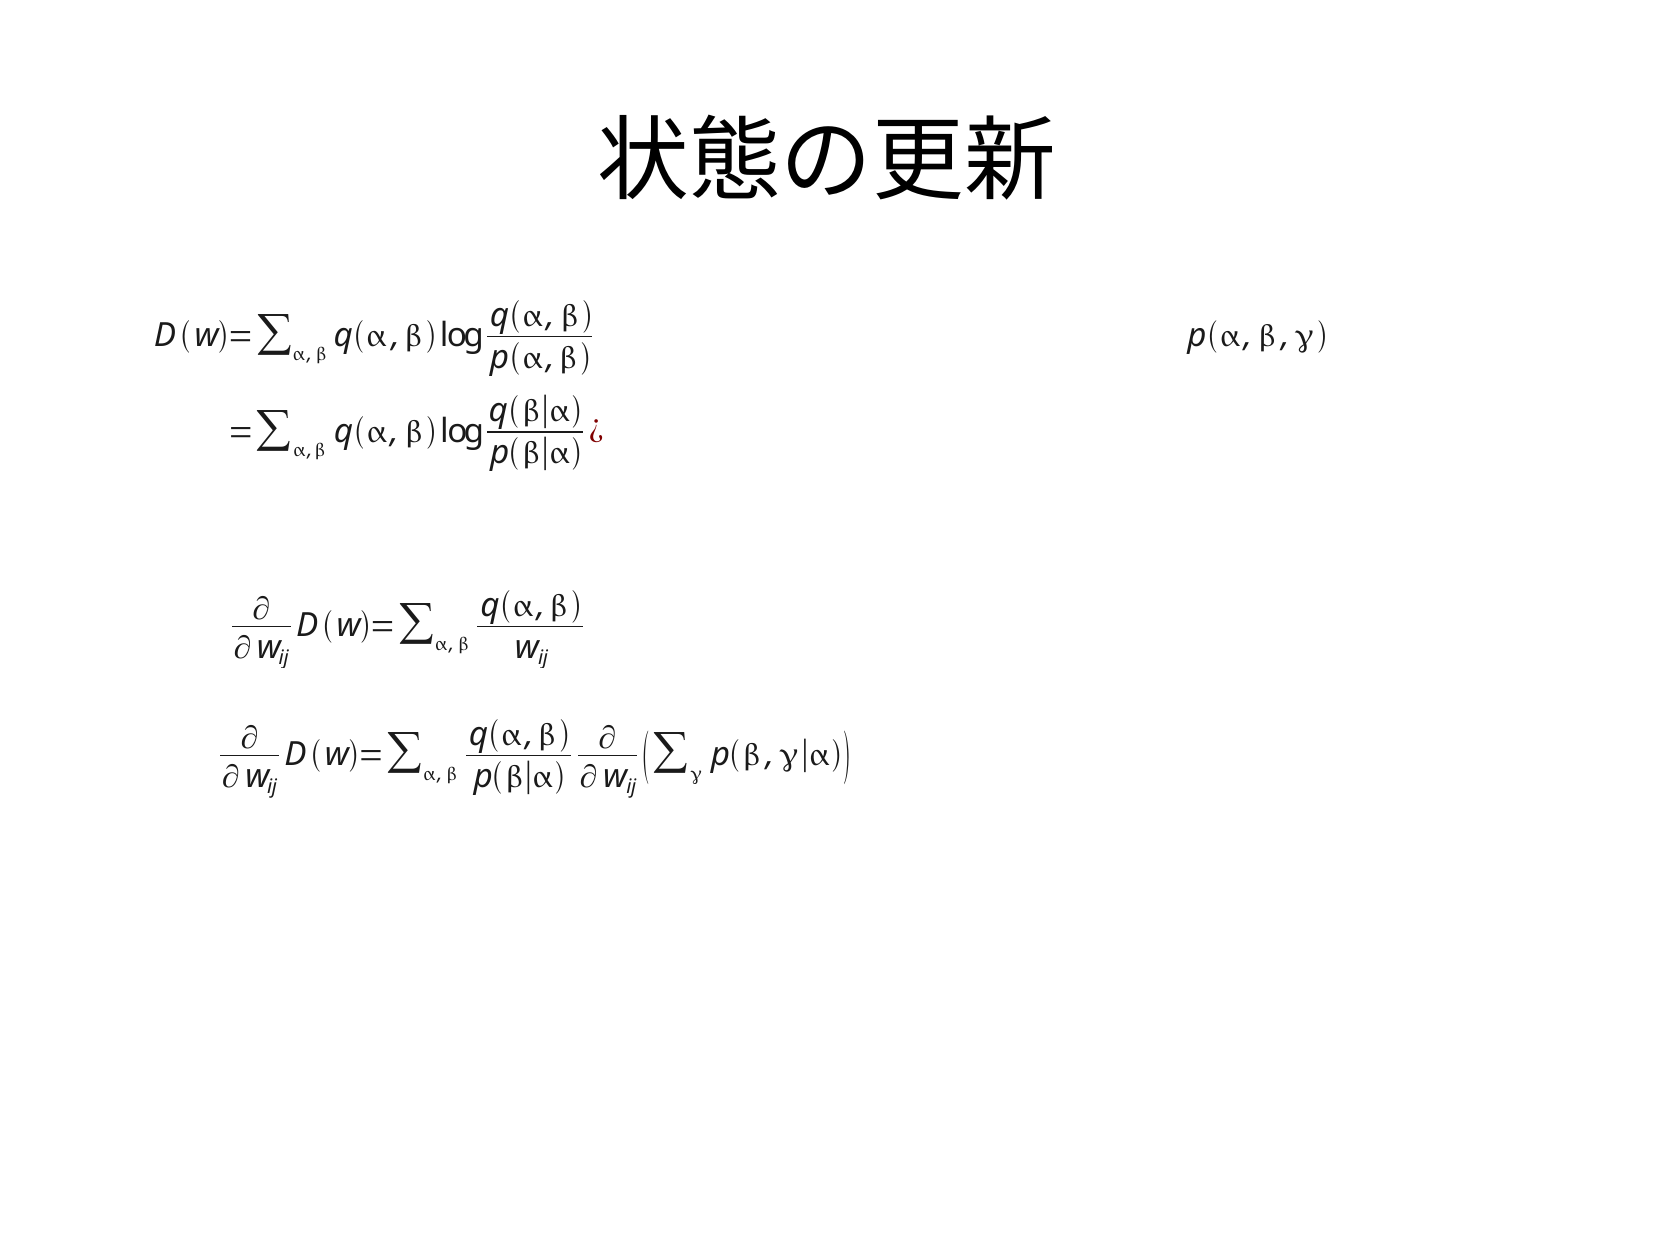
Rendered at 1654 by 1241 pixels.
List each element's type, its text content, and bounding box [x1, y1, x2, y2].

chart [1181, 316, 1334, 355]
chart [212, 715, 857, 798]
title 状態の更新 [82, 56, 1571, 250]
chart [224, 586, 591, 668]
chart [147, 296, 601, 377]
chart [207, 392, 610, 473]
